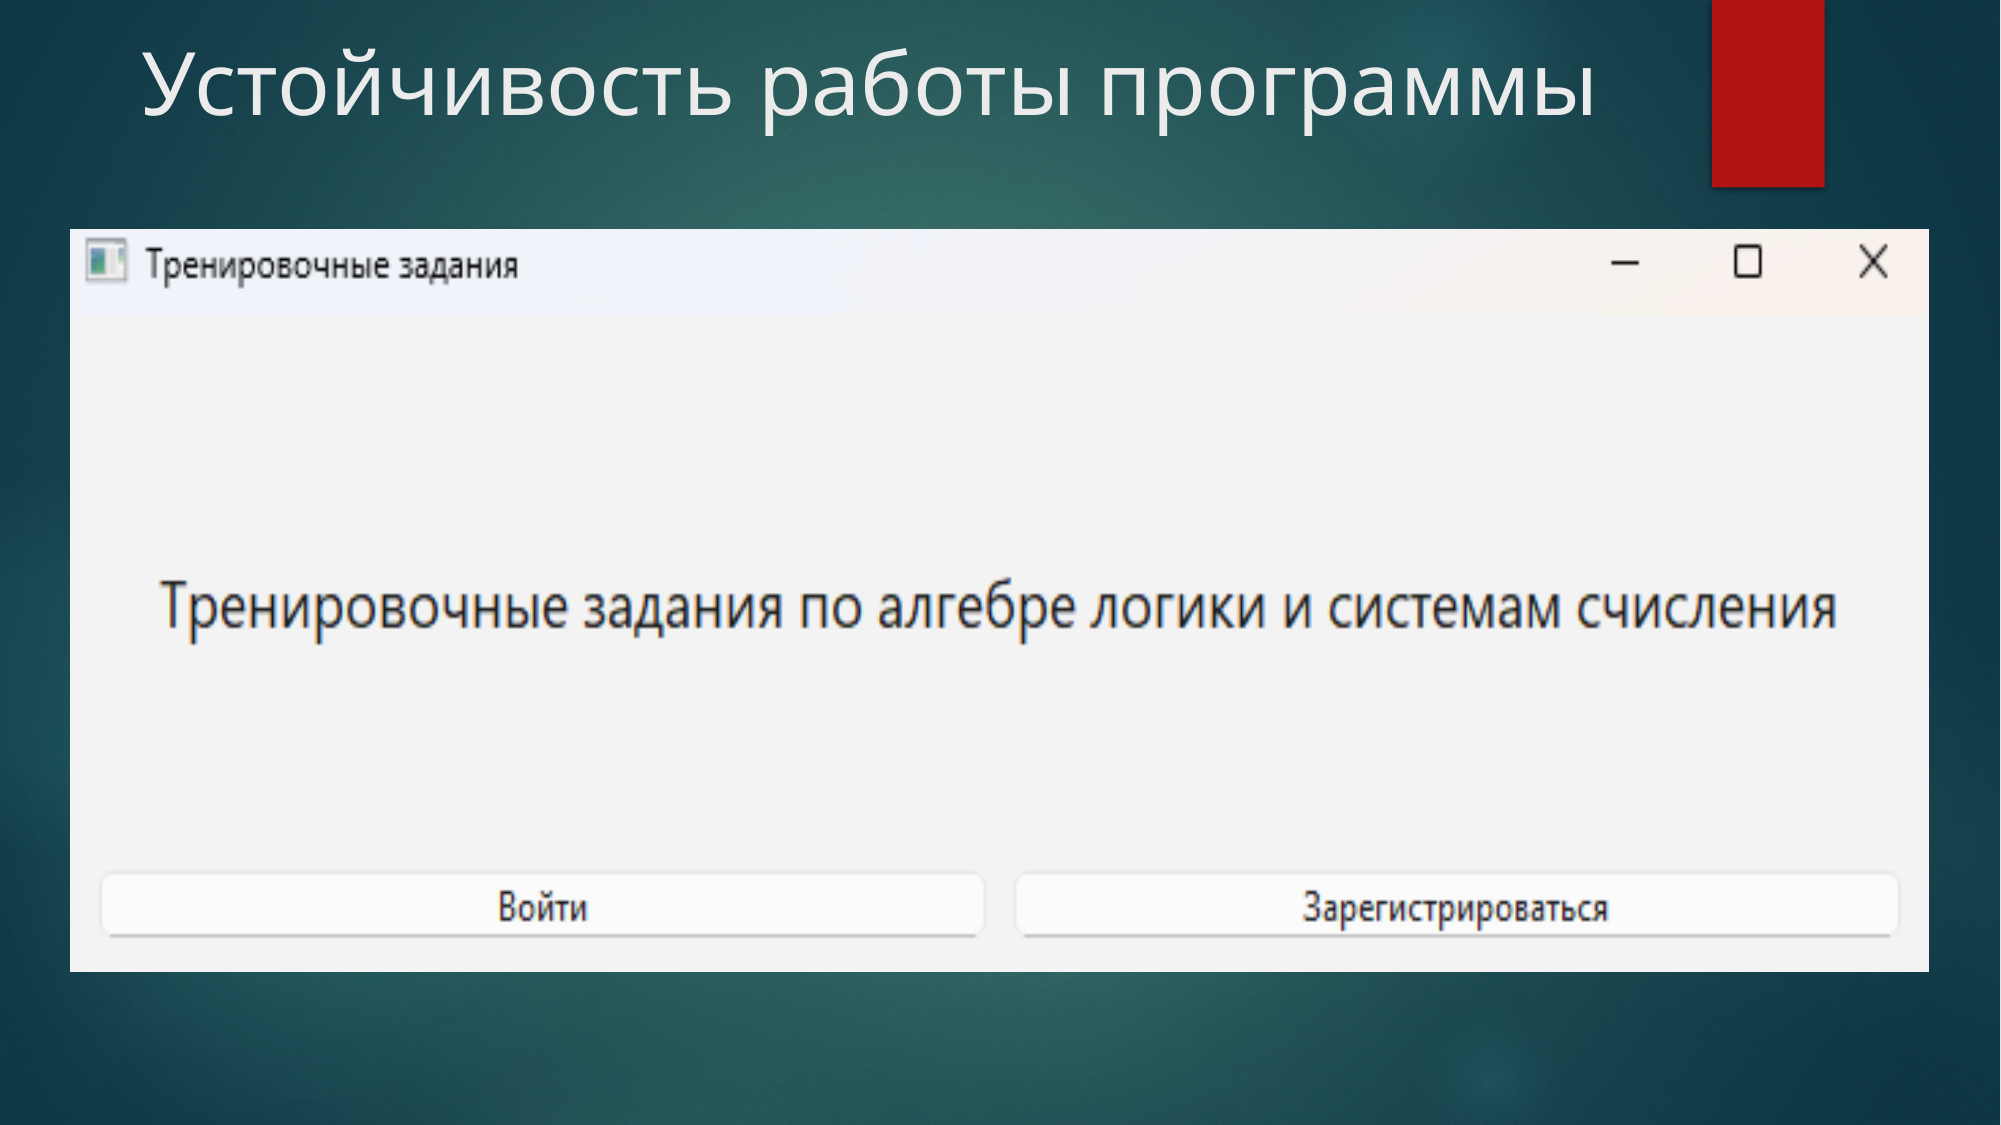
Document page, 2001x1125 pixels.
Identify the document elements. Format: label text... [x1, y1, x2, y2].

picture [0, 0, 2001, 1125]
title Устойчивость работы программы [126, 20, 1670, 229]
